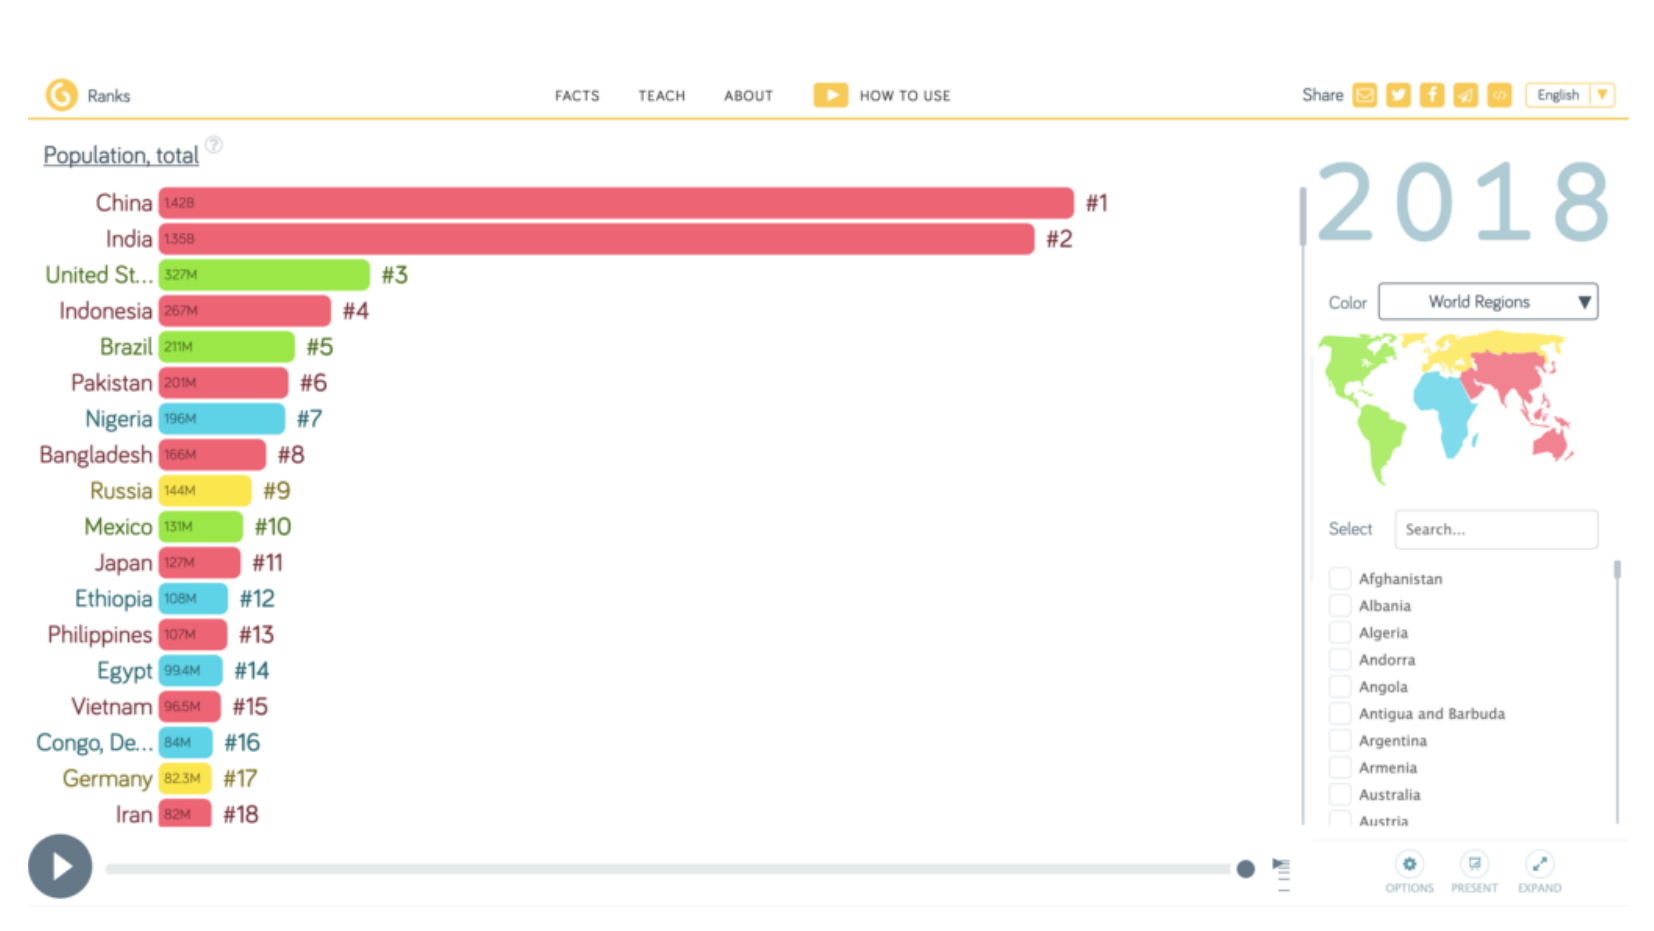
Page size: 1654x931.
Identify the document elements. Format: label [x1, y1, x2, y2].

picture [28, 74, 1629, 907]
